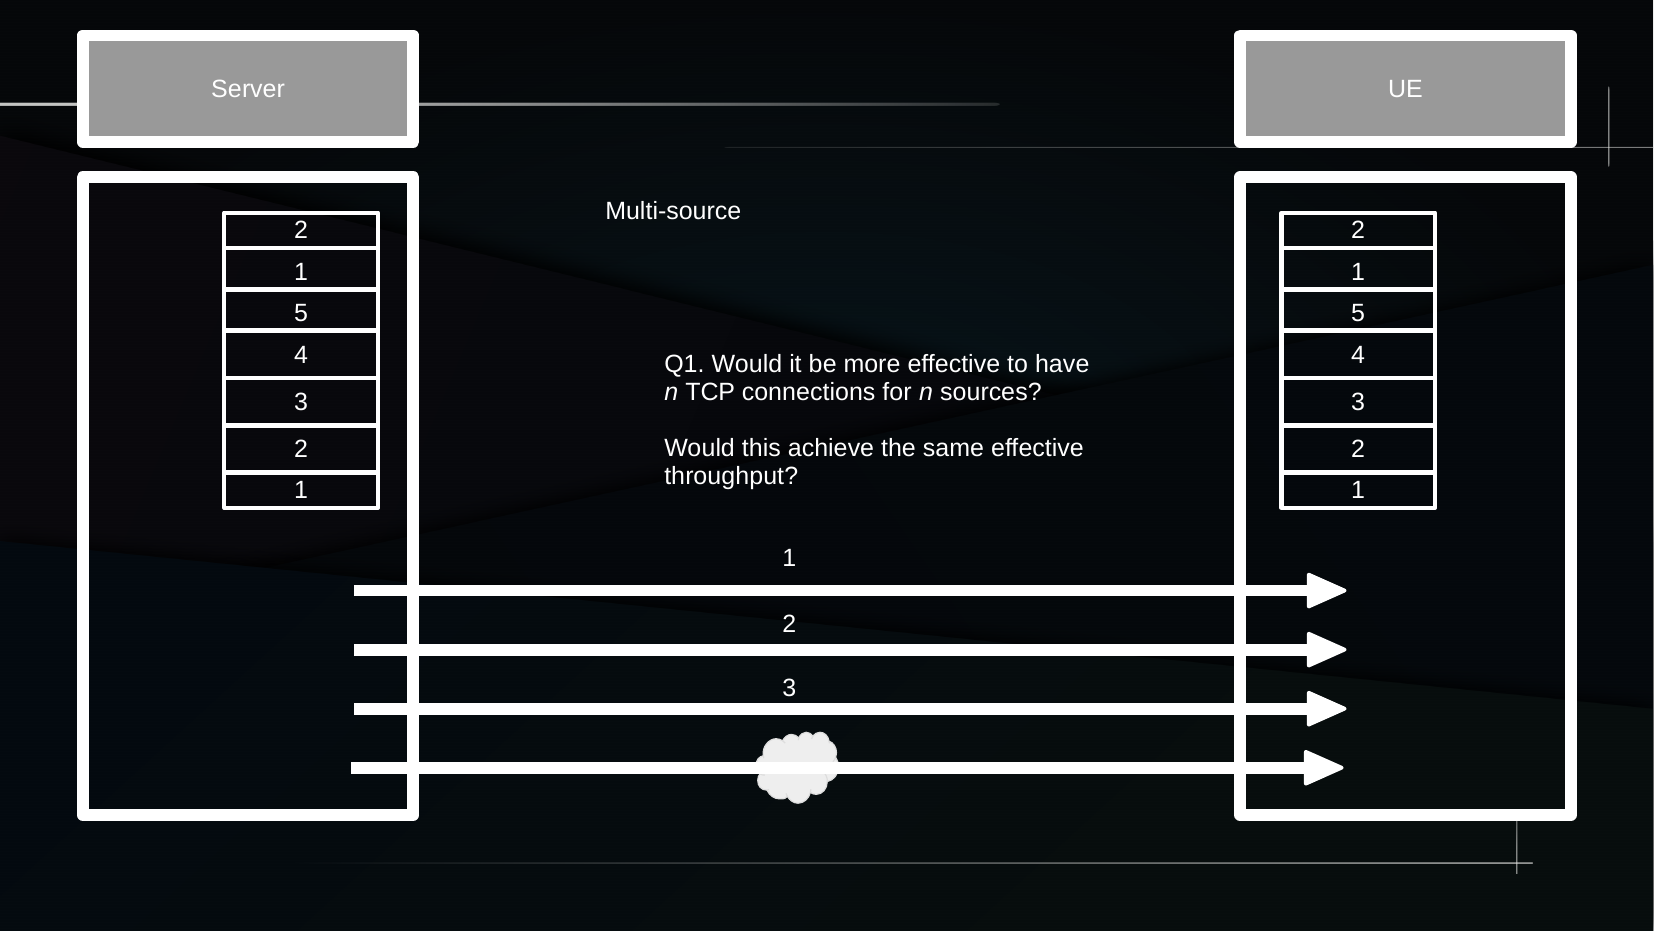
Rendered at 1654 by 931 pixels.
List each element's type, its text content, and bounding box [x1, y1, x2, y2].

text_box 1 [200, 479, 402, 520]
text_box 1 [767, 535, 863, 579]
text_box 4 [200, 343, 402, 384]
text_box 3 [767, 665, 863, 709]
text_box 5 [200, 302, 402, 343]
text_box 3 [1257, 384, 1459, 432]
text_box 2 [1257, 200, 1459, 260]
text_box Multi-source [590, 189, 1028, 232]
text_box 2 [200, 432, 402, 479]
text_box Q1. Would it be more effective to have n TCP connections for n sources? Would this achieve the same effective throughput? [649, 342, 1123, 498]
text_box [756, 732, 838, 762]
text_box [757, 774, 837, 804]
text_box 3 [200, 384, 402, 432]
text_box 2 [200, 200, 402, 260]
text_box Server [82, 35, 414, 142]
text_box 2 [767, 602, 863, 646]
text_box UE [1240, 35, 1571, 142]
text_box 1 [1257, 479, 1459, 520]
text_box 4 [1257, 343, 1459, 384]
text_box 5 [1257, 302, 1459, 343]
text_box 2 [1257, 432, 1459, 479]
text_box 1 [200, 260, 402, 302]
picture [0, 0, 1654, 931]
text_box 1 [1257, 260, 1459, 302]
